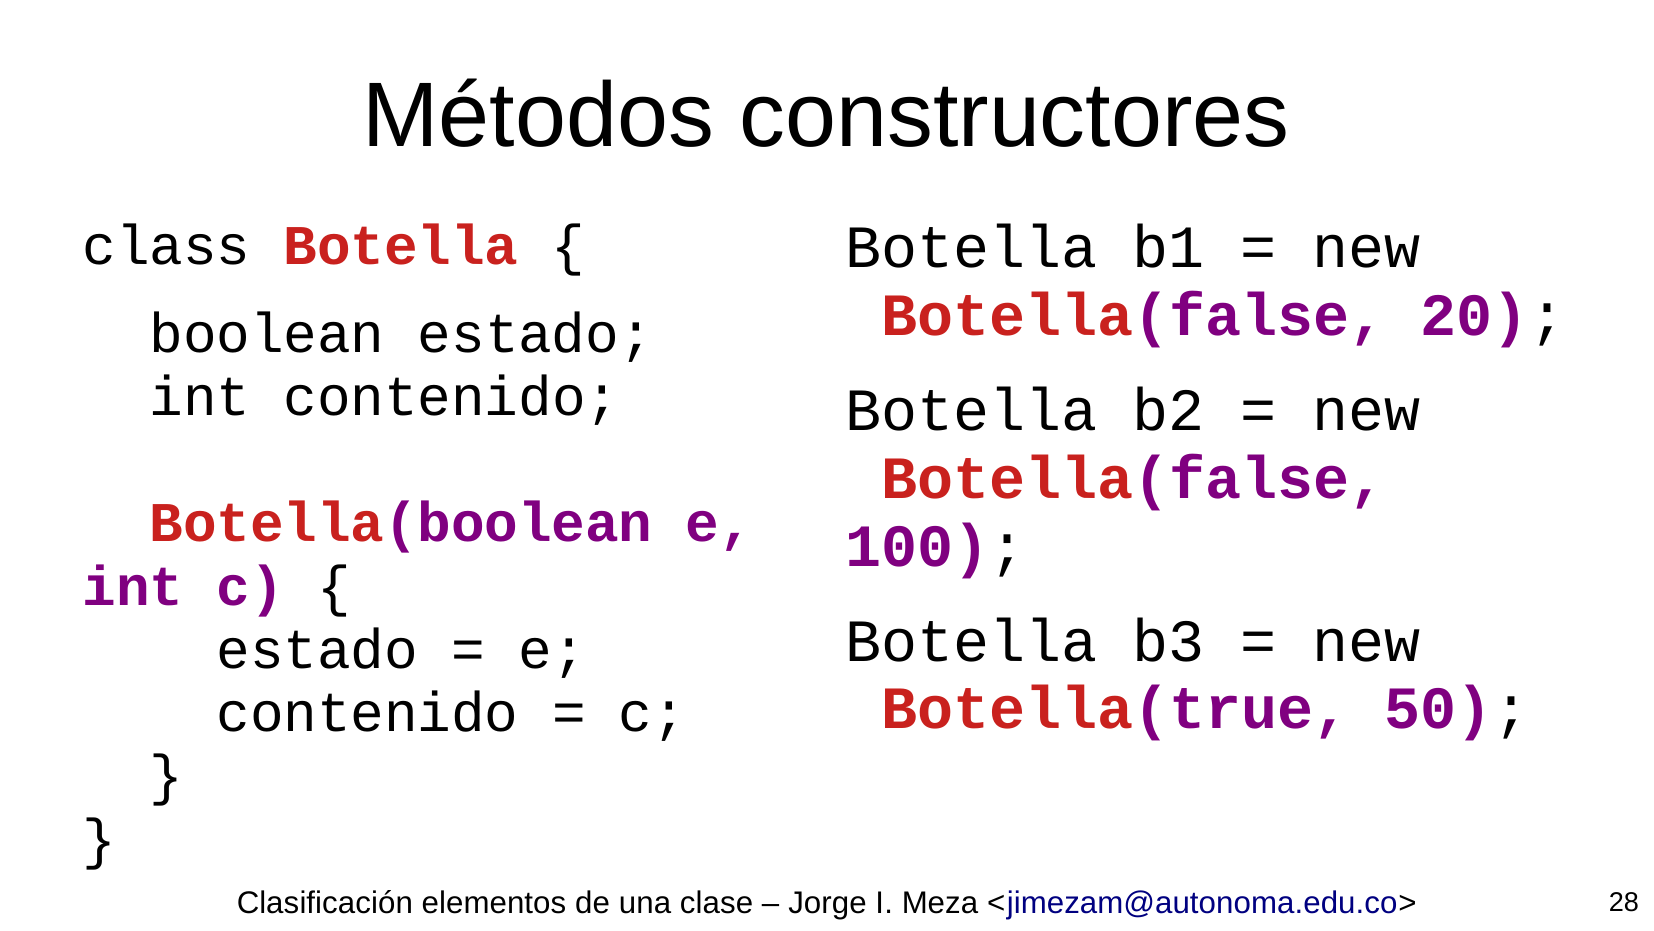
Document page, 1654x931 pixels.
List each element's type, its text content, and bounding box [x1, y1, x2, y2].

list class Botella { boolean estado; int contenido; Botella(boolean e, int c) { estado = e; contenido = c; } } [82, 217, 809, 879]
list Botella b1 = new Botella(false, 20); Botella b2 = new Botella(false, 100); Botella b3 = new Botella(true, 50); [845, 217, 1572, 879]
title Métodos constructores [82, 37, 1571, 193]
